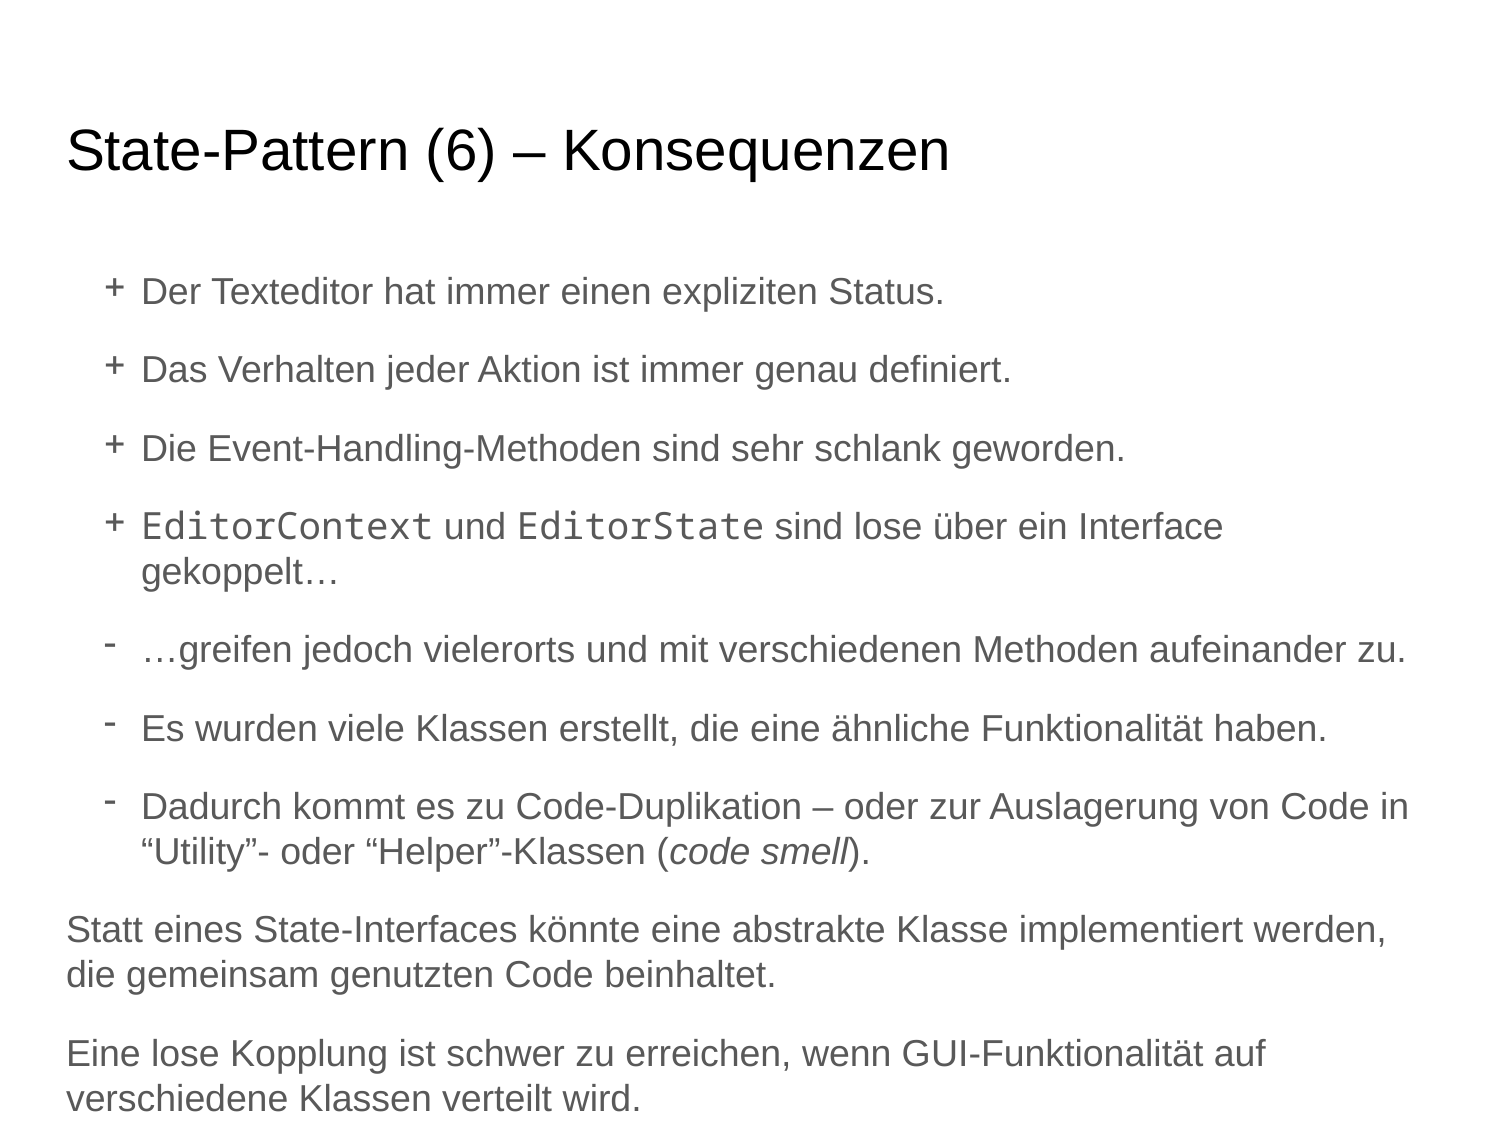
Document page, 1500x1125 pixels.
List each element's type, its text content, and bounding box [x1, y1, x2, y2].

title State-Pattern (6) ‒ Konsequenzen [51, 97, 1449, 223]
list Der Texteditor hat immer einen expliziten Status. Das Verhalten jeder Aktion ist immer genau definiert. Die Event-Handling-Methoden sind sehr schlank geworden. EditorContext und EditorState sind lose über ein Interface gekoppelt… …greifen jedoch vielerorts und mit verschiedenen Methoden aufeinander zu. Es wurden viele Klassen erstellt, die eine ähnliche Funktionalität haben. Dadurch kommt es zu Code-Duplikation ‒ oder zur Auslagerung von Code in “Utility”- oder “Helper”-Klassen (code smell). Statt eines State-Interfaces könnte eine abstrakte Klasse implementiert werden, die gemeinsam genutzten Code beinhaltet. Eine lose Kopplung ist schwer zu erreichen, wenn GUI-Funktionalität auf verschiedene Klassen verteilt wird. [51, 252, 1449, 1125]
